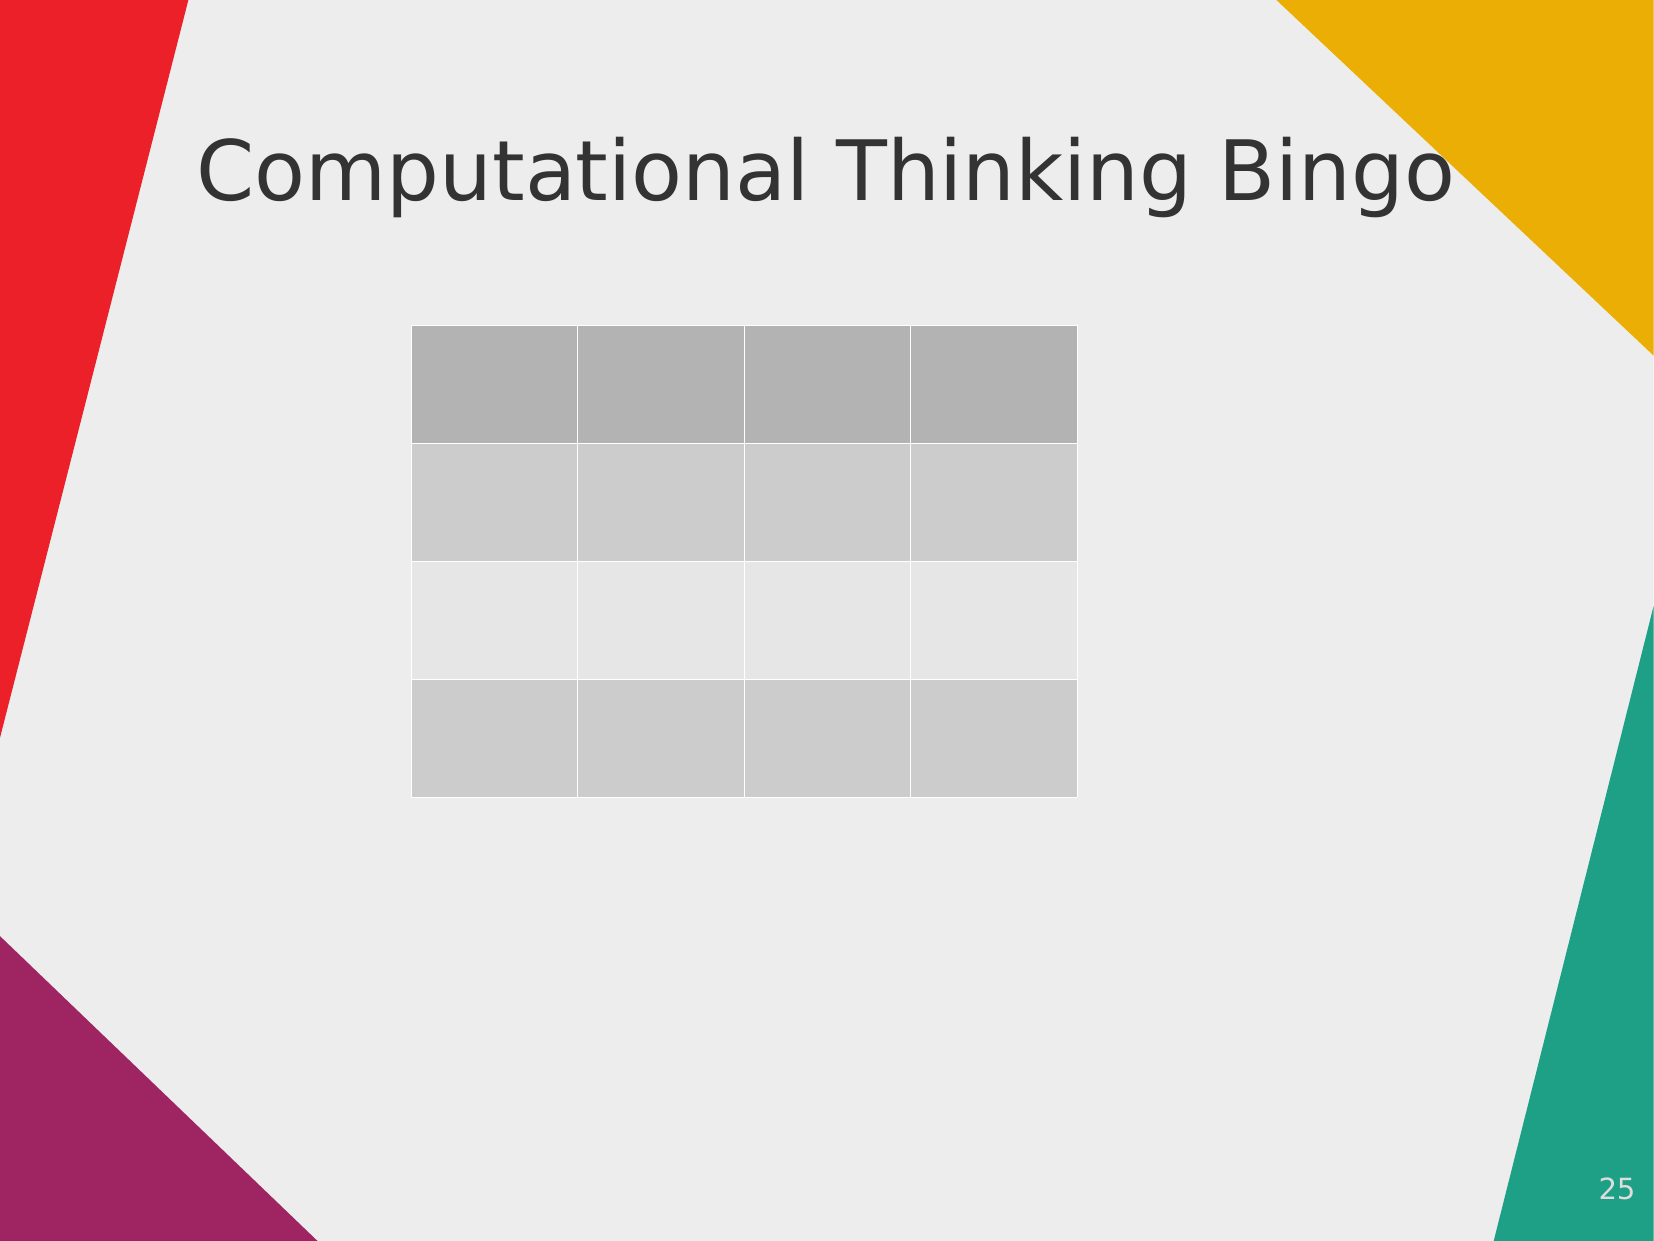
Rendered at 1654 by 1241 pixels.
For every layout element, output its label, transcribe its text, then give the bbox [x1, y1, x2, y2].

table_header [578, 326, 744, 443]
table_cell [578, 444, 744, 561]
table_cell [911, 680, 1077, 797]
title Computational Thinking Bingo [114, 73, 1539, 271]
table_header [911, 326, 1077, 443]
table_cell [412, 444, 577, 561]
table_cell [412, 562, 577, 679]
table_cell [745, 680, 910, 797]
table_cell [745, 444, 910, 561]
table_cell [578, 680, 744, 797]
table_header [745, 326, 910, 443]
table_header [412, 326, 577, 443]
table_cell [911, 444, 1077, 561]
table_cell [578, 562, 744, 679]
table_cell [745, 562, 910, 679]
table_cell [412, 680, 577, 797]
table_cell [911, 562, 1077, 679]
